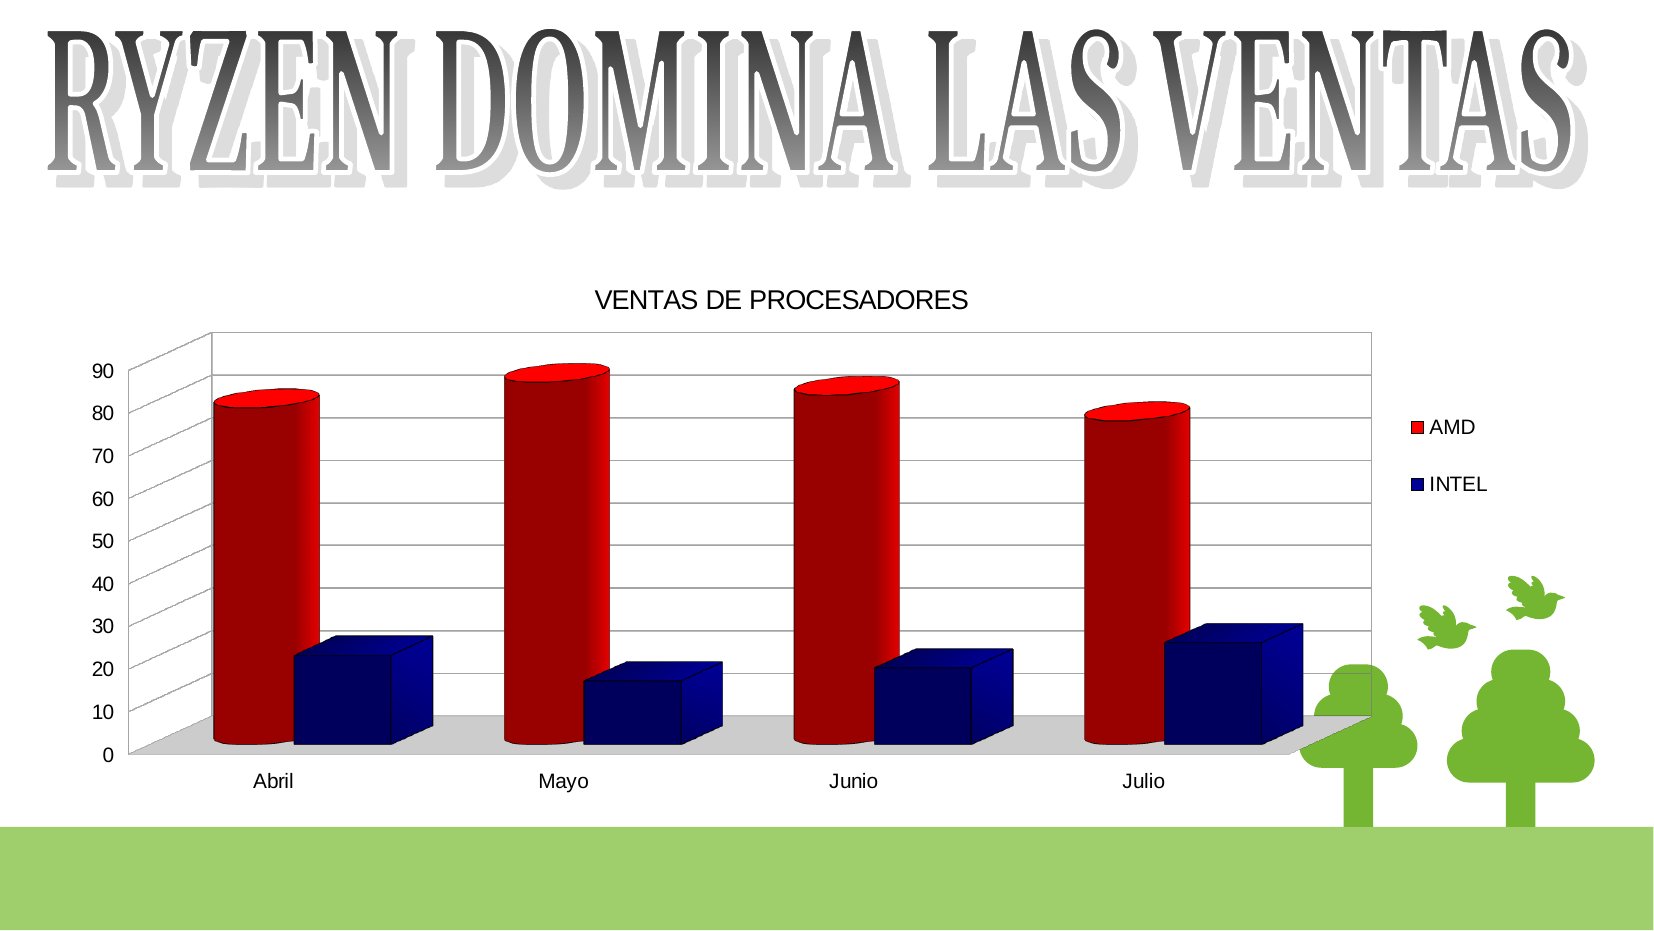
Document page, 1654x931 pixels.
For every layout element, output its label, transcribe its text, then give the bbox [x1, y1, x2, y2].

text_box RYZEN DOMINA LAS VENTAS [1380, 27, 1450, 173]
text_box RYZEN DOMINA LAS VENTAS [738, 28, 816, 173]
chart [43, 258, 1520, 810]
text_box RYZEN DOMINA LAS VENTAS [45, 28, 118, 173]
text_box RYZEN DOMINA LAS VENTAS [695, 28, 732, 173]
text_box RYZEN DOMINA LAS VENTAS [433, 28, 508, 173]
text_box RYZEN DOMINA LAS VENTAS [187, 28, 250, 173]
text_box RYZEN DOMINA LAS VENTAS [1231, 28, 1293, 173]
text_box RYZEN DOMINA LAS VENTAS [1299, 28, 1377, 173]
text_box RYZEN DOMINA LAS VENTAS [925, 26, 1123, 174]
text_box RYZEN DOMINA LAS VENTAS [255, 28, 317, 173]
text_box RYZEN DOMINA LAS VENTAS [513, 26, 587, 175]
text_box RYZEN DOMINA LAS VENTAS [323, 28, 401, 173]
text_box RYZEN DOMINA LAS VENTAS [112, 28, 186, 173]
text_box RYZEN DOMINA LAS VENTAS [815, 28, 896, 173]
text_box RYZEN DOMINA LAS VENTAS [1150, 28, 1229, 173]
text_box RYZEN DOMINA LAS VENTAS [1437, 26, 1573, 174]
text_box RYZEN DOMINA LAS VENTAS [592, 28, 689, 173]
